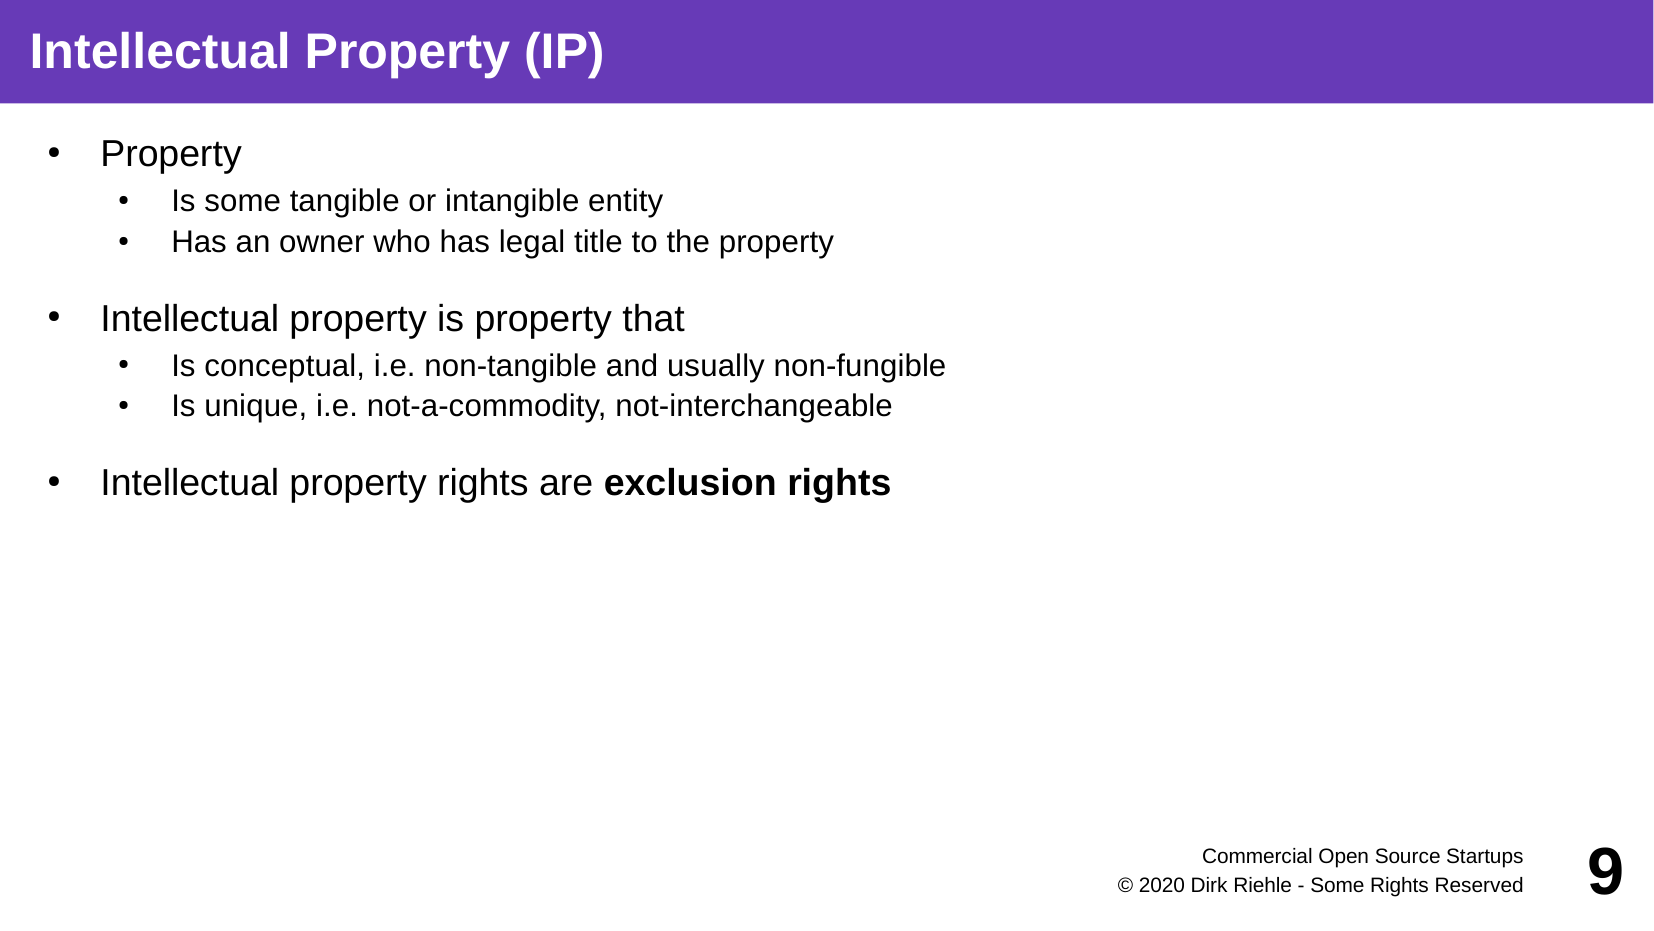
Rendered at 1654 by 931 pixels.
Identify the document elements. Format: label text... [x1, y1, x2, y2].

list Property Is some tangible or intangible entity Has an owner who has legal title to the property Intellectual property is property that Is conceptual, i.e. non-tangible and usually non-fungible Is unique, i.e. not-a-commodity, not-interchangeable Intellectual property rights are exclusion rights [29, 132, 1625, 813]
title Intellectual Property (IP) [0, 0, 1654, 104]
